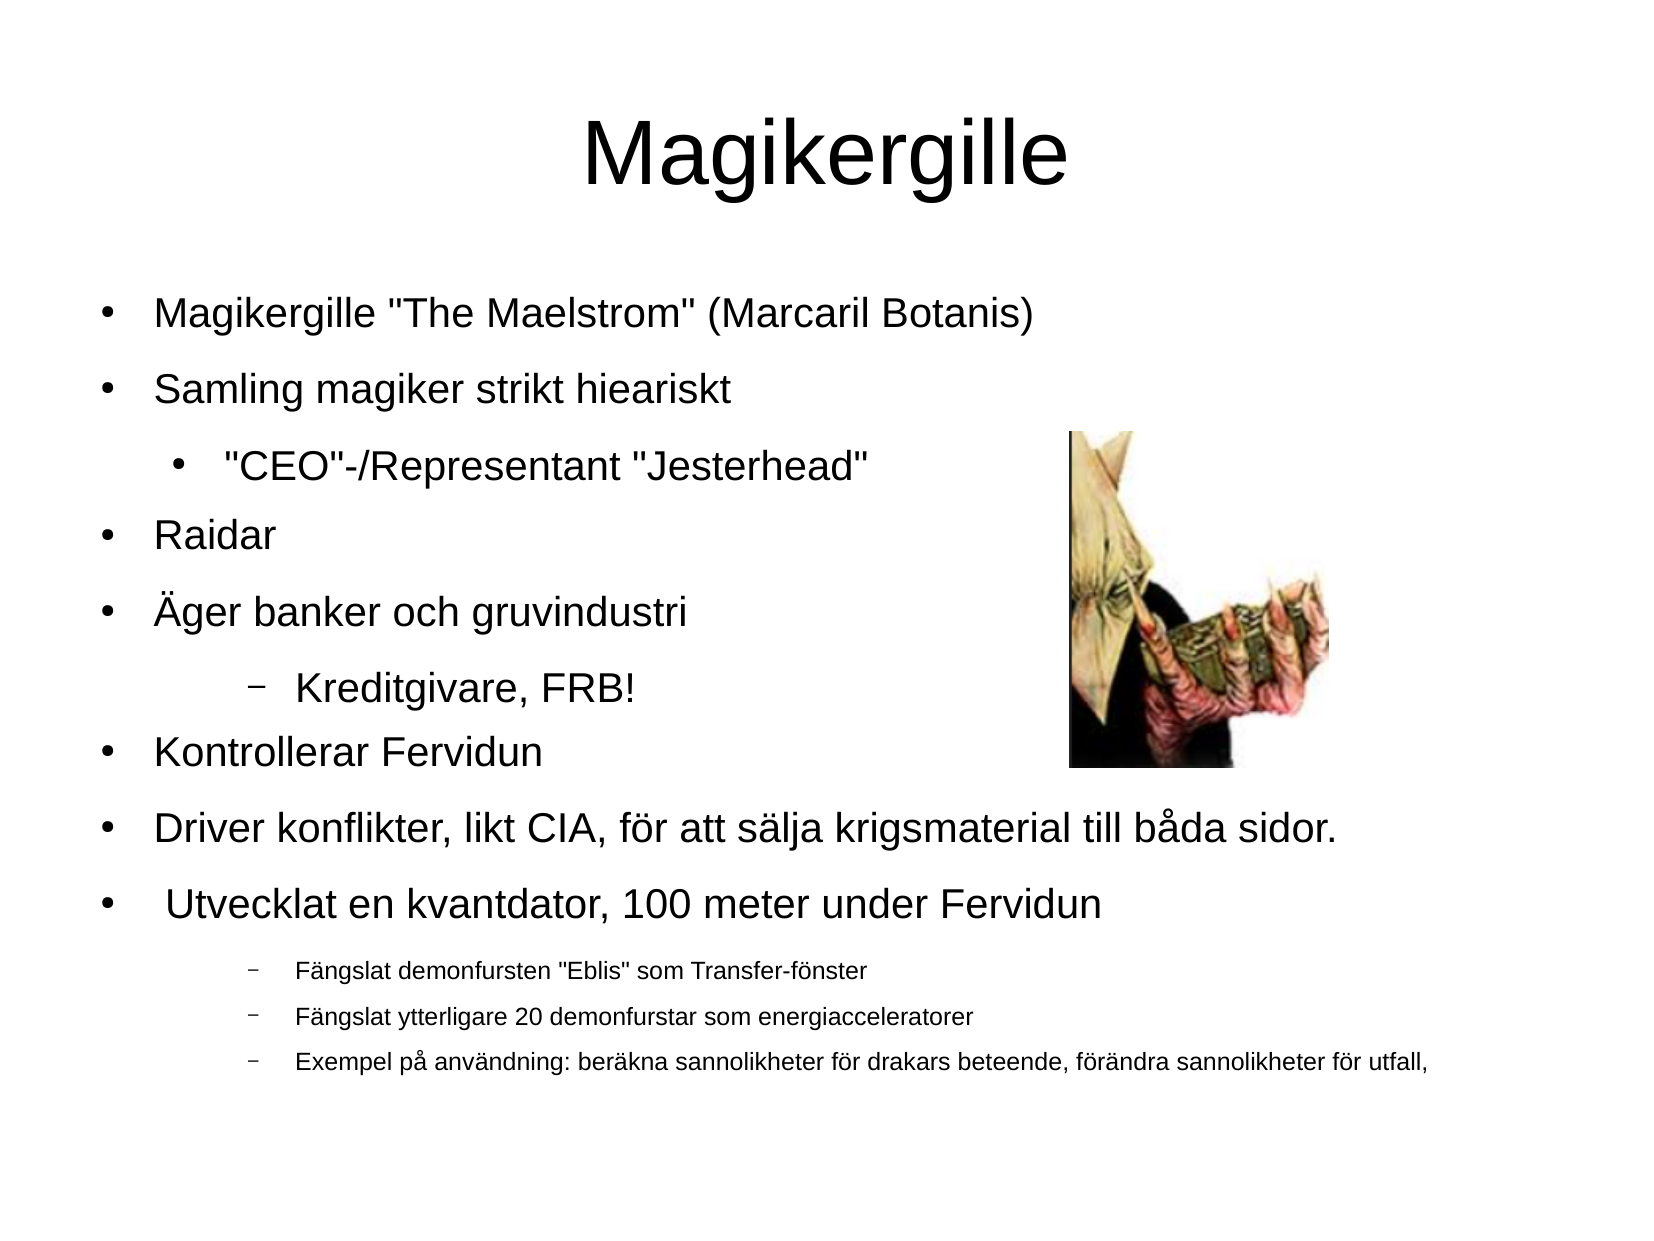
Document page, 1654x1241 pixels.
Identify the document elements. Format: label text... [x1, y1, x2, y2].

list Magikergille "The Maelstrom" (Marcaril Botanis) Samling magiker strikt hieariskt "CEO"-/Representant "Jesterhead" Raidar Äger banker och gruvindustri Kreditgivare, FRB! Kontrollerar Fervidun Driver konflikter, likt CIA, för att sälja krigsmaterial till båda sidor. Utvecklat en kvantdator, 100 meter under Fervidun Fängslat demonfursten "Eblis" som Transfer-fönster Fängslat ytterligare 20 demonfurstar som energiacceleratorer Exempel på användning: beräkna sannolikheter för drakars beteende, förändra sannolikheter för utfall, [82, 290, 1571, 1109]
picture [1069, 431, 1329, 768]
title Magikergille [82, 49, 1571, 257]
